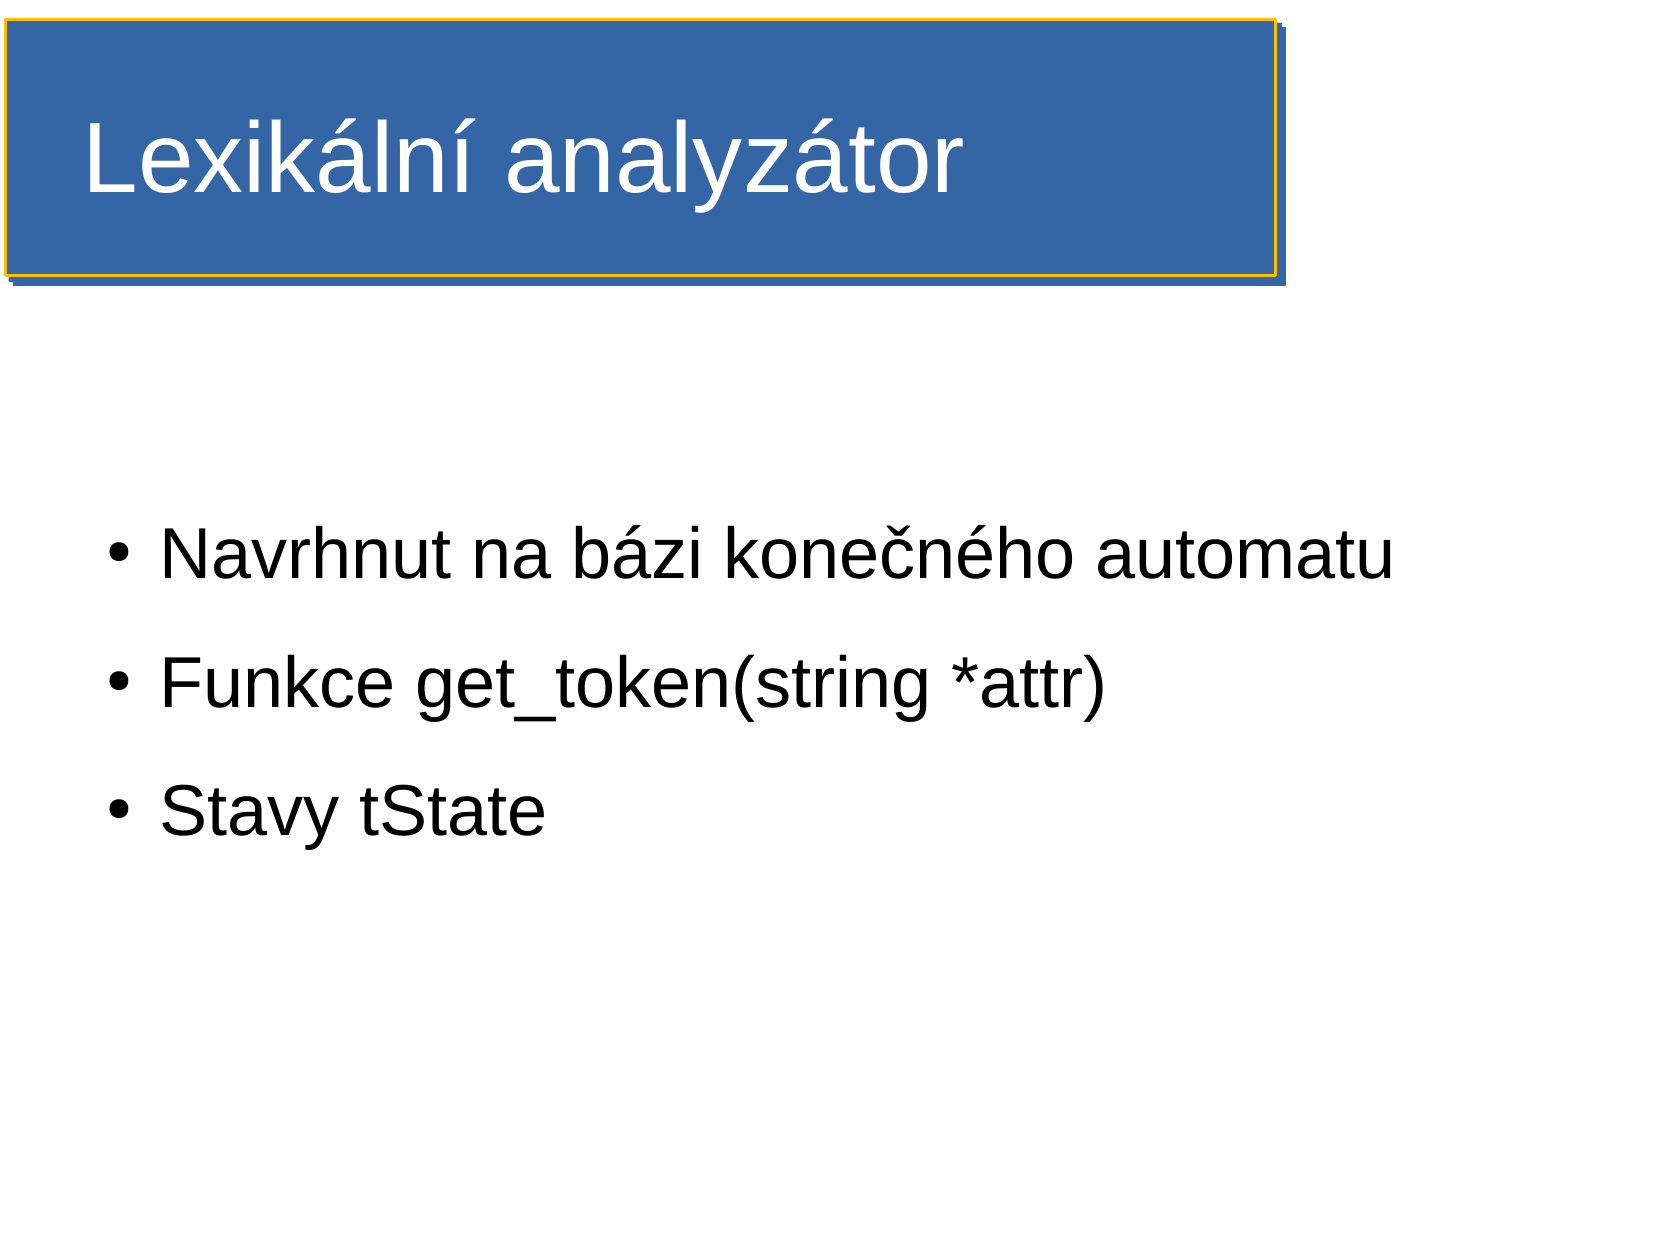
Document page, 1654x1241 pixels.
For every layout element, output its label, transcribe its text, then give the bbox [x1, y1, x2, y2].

title Lexikální analyzátor [82, 0, 1235, 357]
list Navrhnut na bázi konečného automatu Funkce get_token(string *attr) Stavy tState [88, 314, 1565, 1050]
